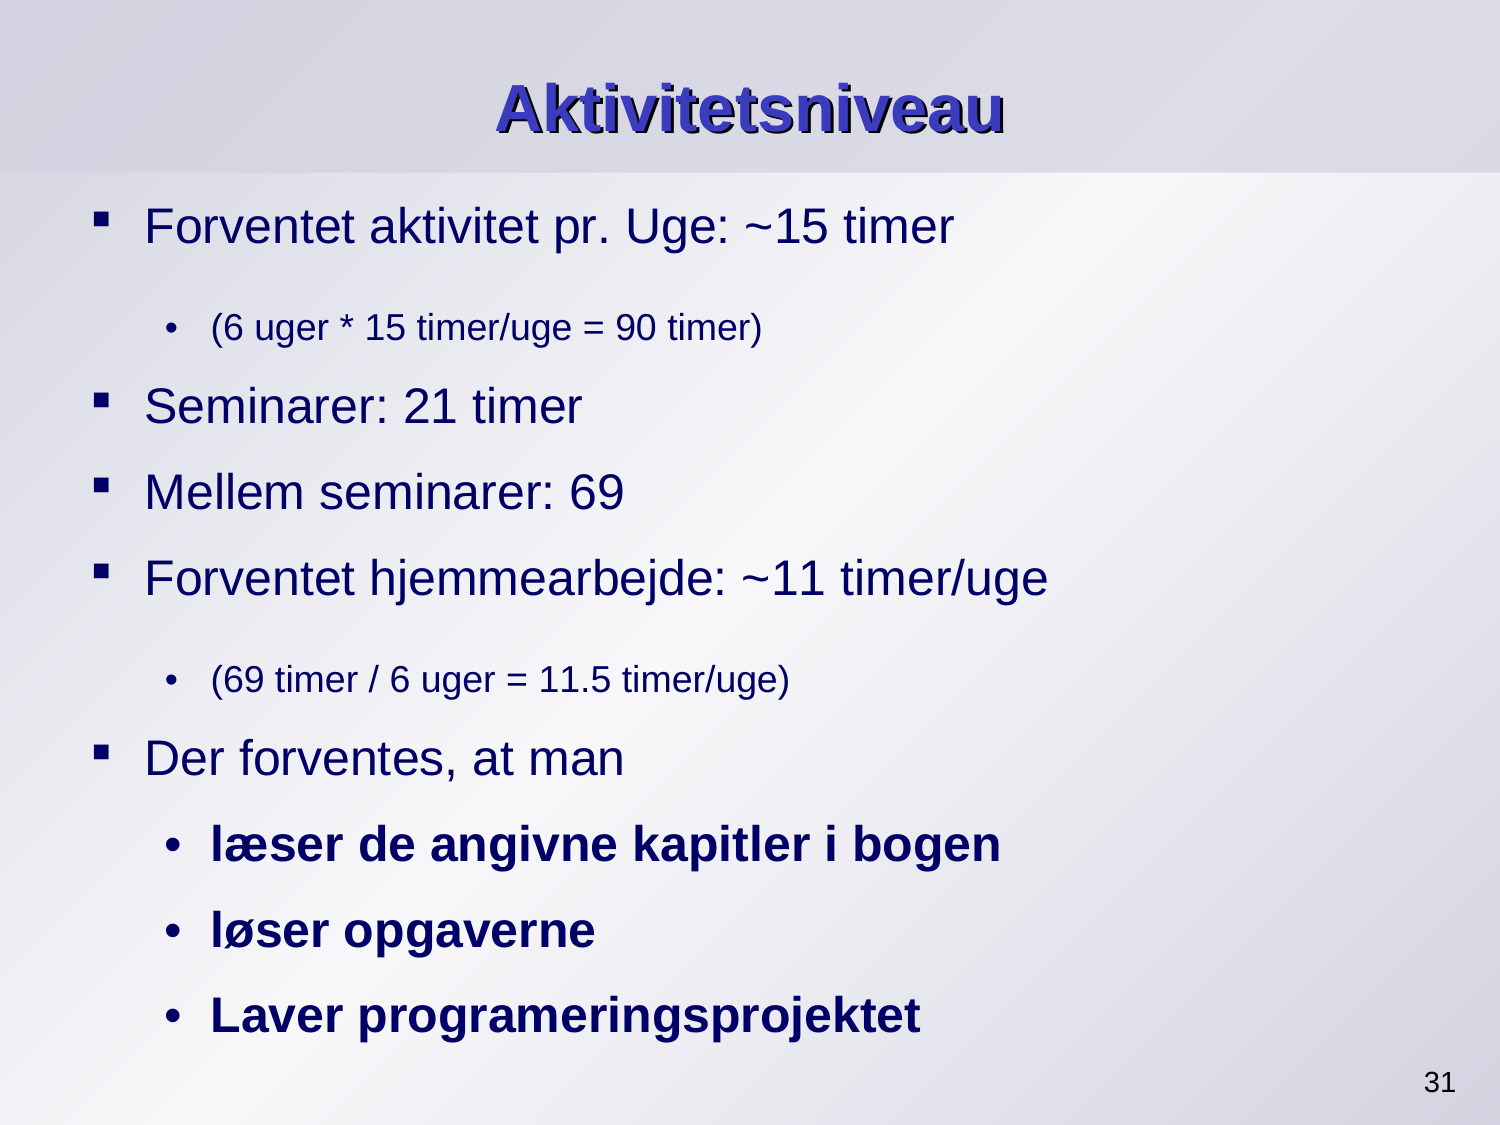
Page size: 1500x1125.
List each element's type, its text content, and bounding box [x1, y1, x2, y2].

title Aktivitetsniveau [75, 24, 1426, 174]
list Forventet aktivitet pr. Uge: ~15 timer (6 uger * 15 timer/uge = 90 timer) Seminarer: 21 timer Mellem seminarer: 69 Forventet hjemmearbejde: ~11 timer/uge (69 timer / 6 uger = 11.5 timer/uge) Der forventes, at man læser de angivne kapitler i bogen løser opgaverne Laver programeringsprojektet [74, 177, 1459, 1108]
